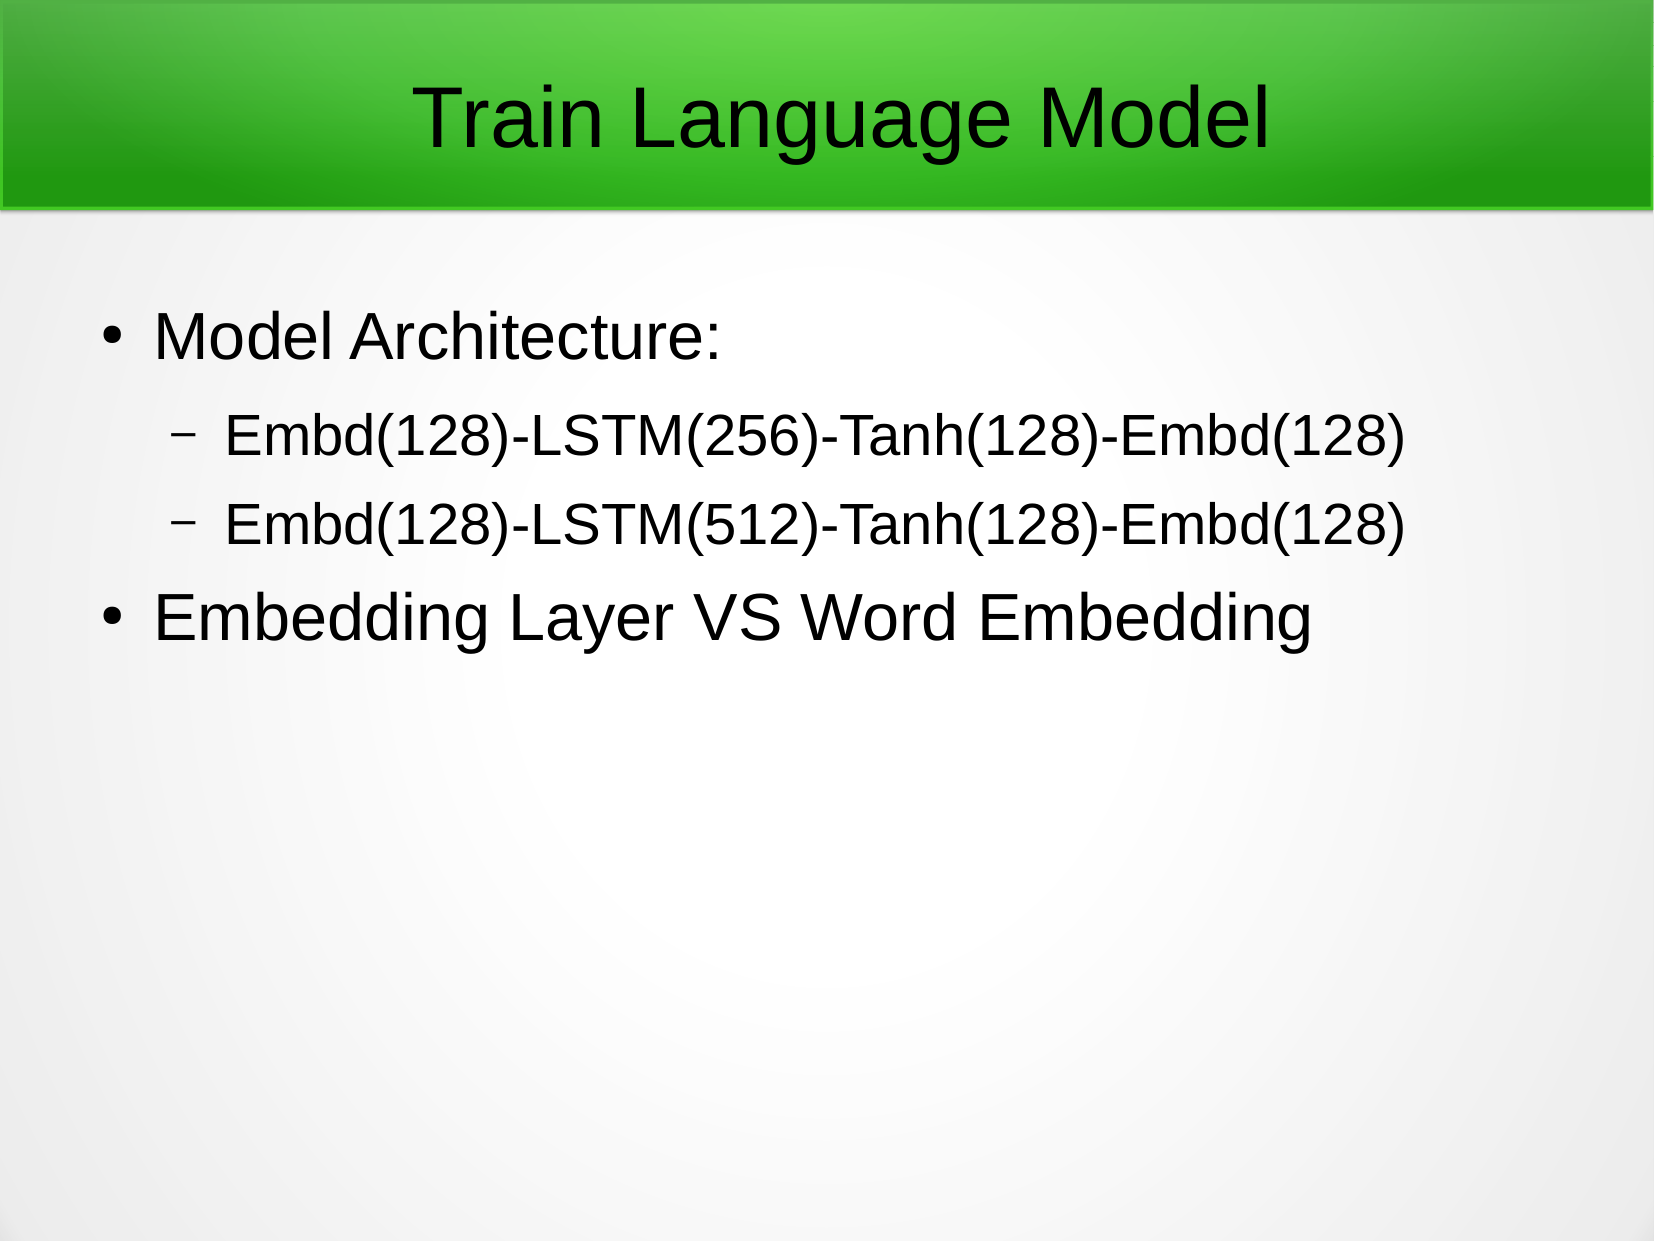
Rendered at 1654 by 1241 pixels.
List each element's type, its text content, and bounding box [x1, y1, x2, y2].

title Train Language Model [82, 47, 1571, 189]
list Model Architecture: Embd(128)-LSTM(256)-Tanh(128)-Embd(128) Embd(128)-LSTM(512)-Tanh(128)-Embd(128) Embedding Layer VS Word Embedding [82, 299, 1571, 1019]
